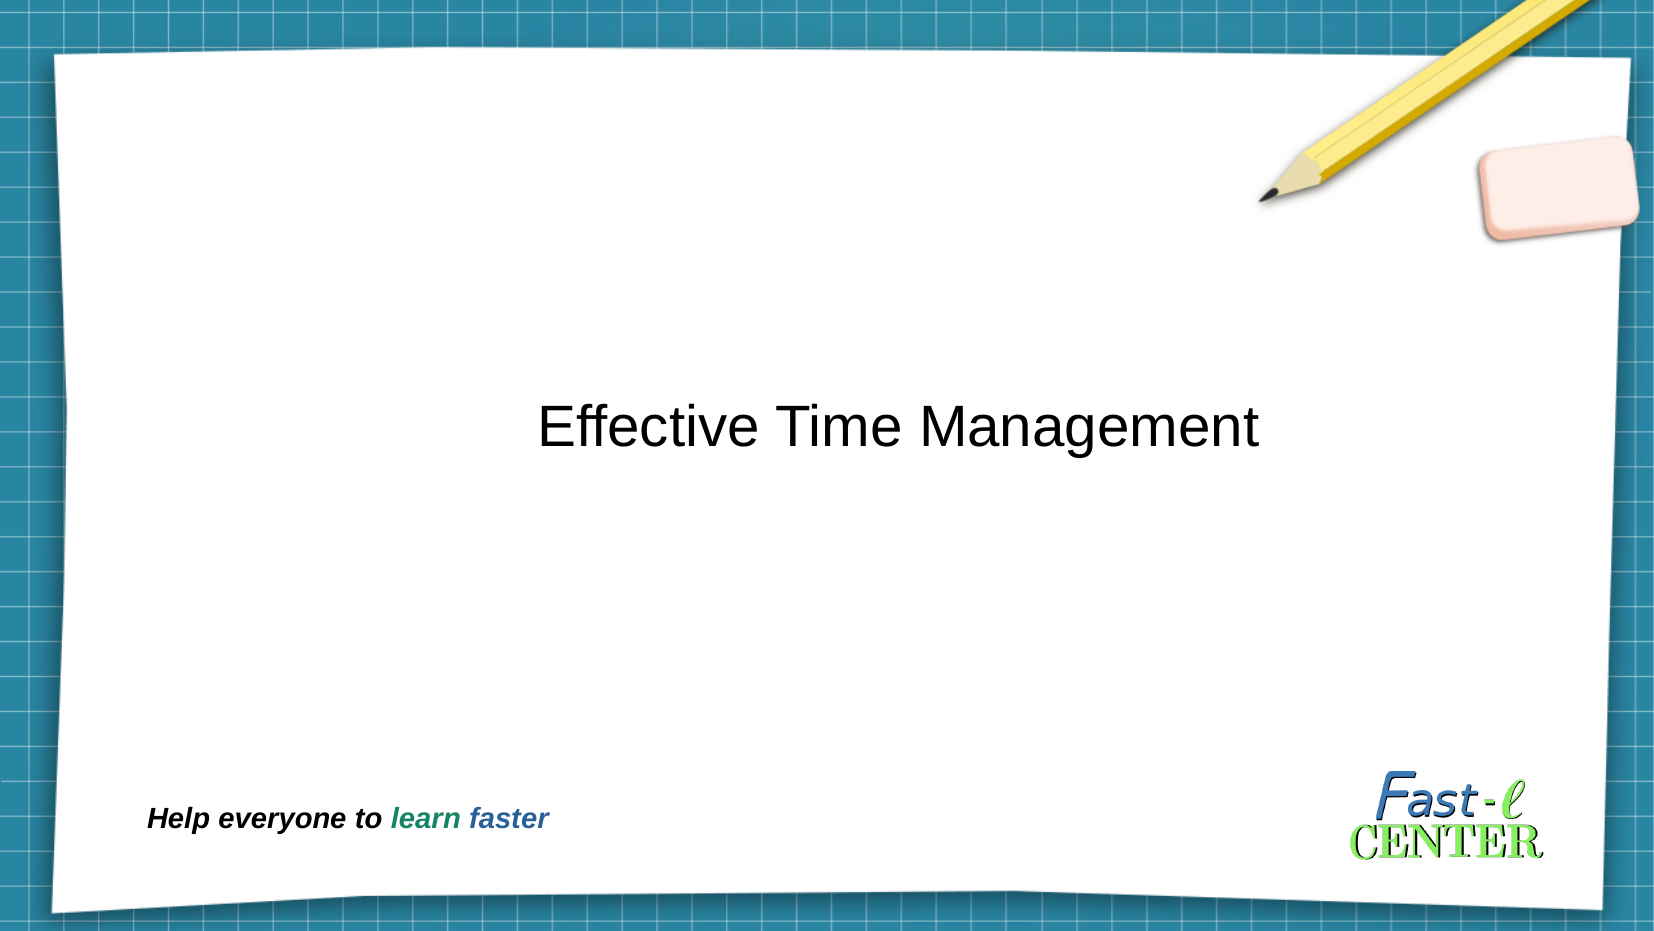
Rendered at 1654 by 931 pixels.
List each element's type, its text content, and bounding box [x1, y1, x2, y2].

text_box Effective Time Management [522, 386, 1276, 467]
picture [0, 0, 1654, 931]
text_box Help everyone to learn faster [132, 791, 658, 839]
